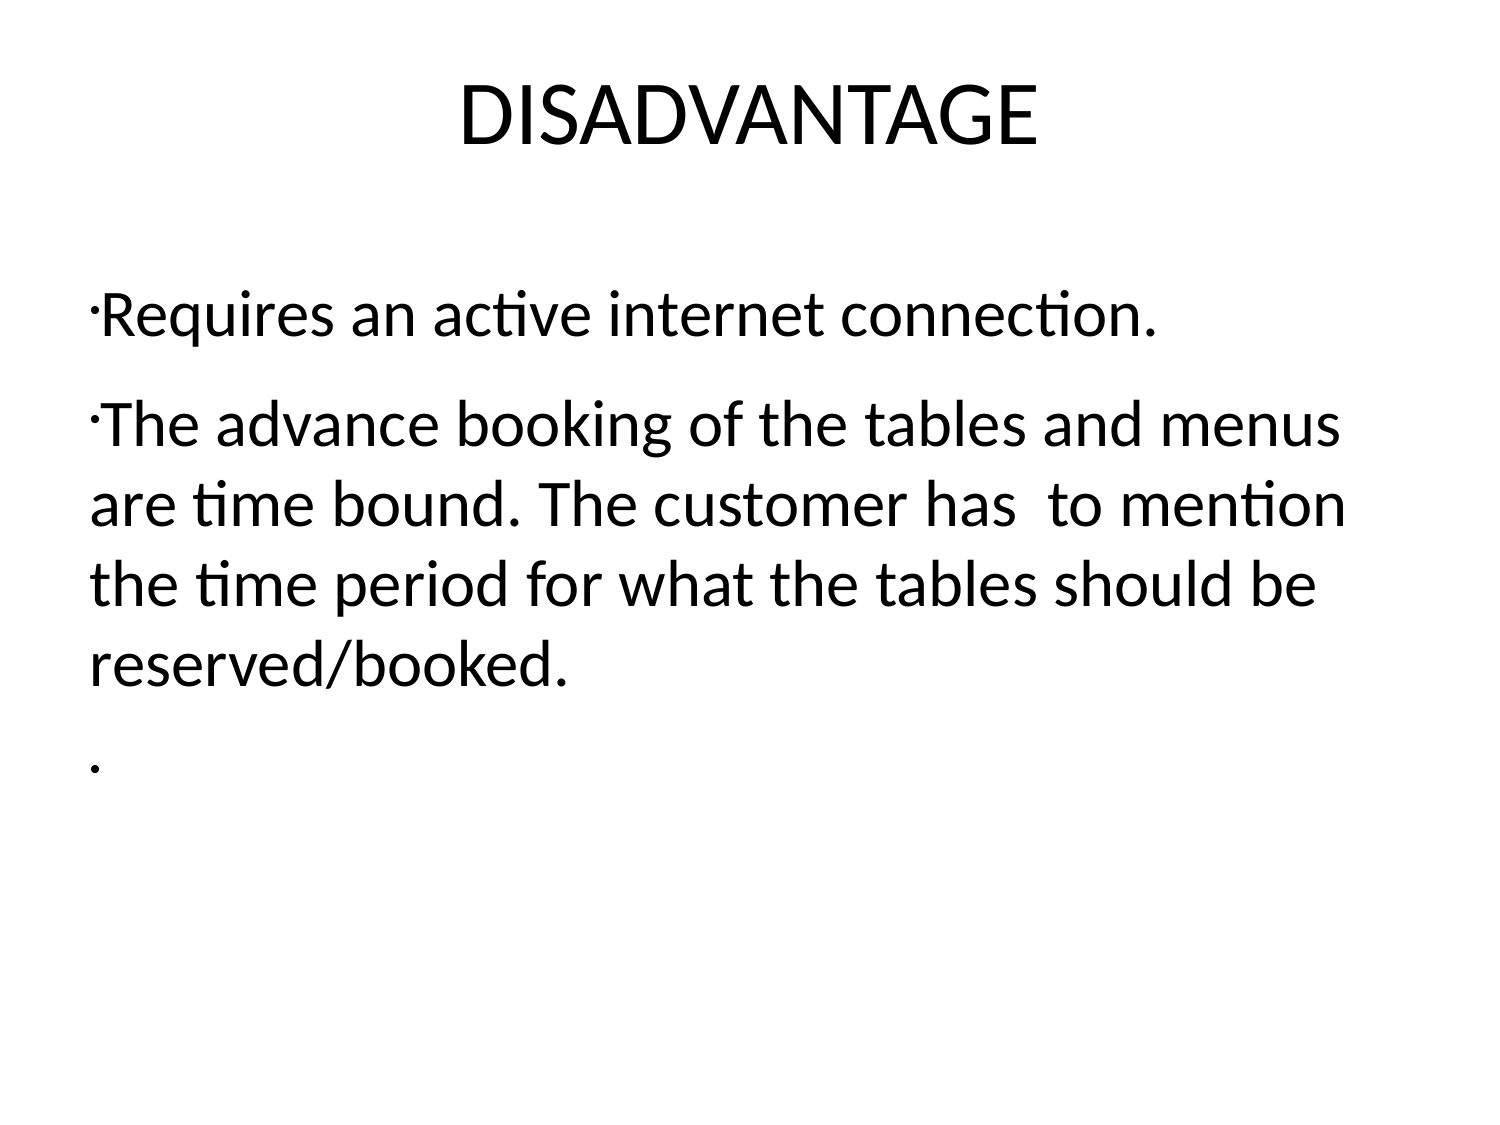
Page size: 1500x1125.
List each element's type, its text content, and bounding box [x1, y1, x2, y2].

title DISADVANTAGE [75, 45, 1425, 233]
list Requires an active internet connection. The advance booking of the tables and menus are time bound. The customer has to mention the time period for what the tables should be reserved/booked. [75, 262, 1425, 1005]
